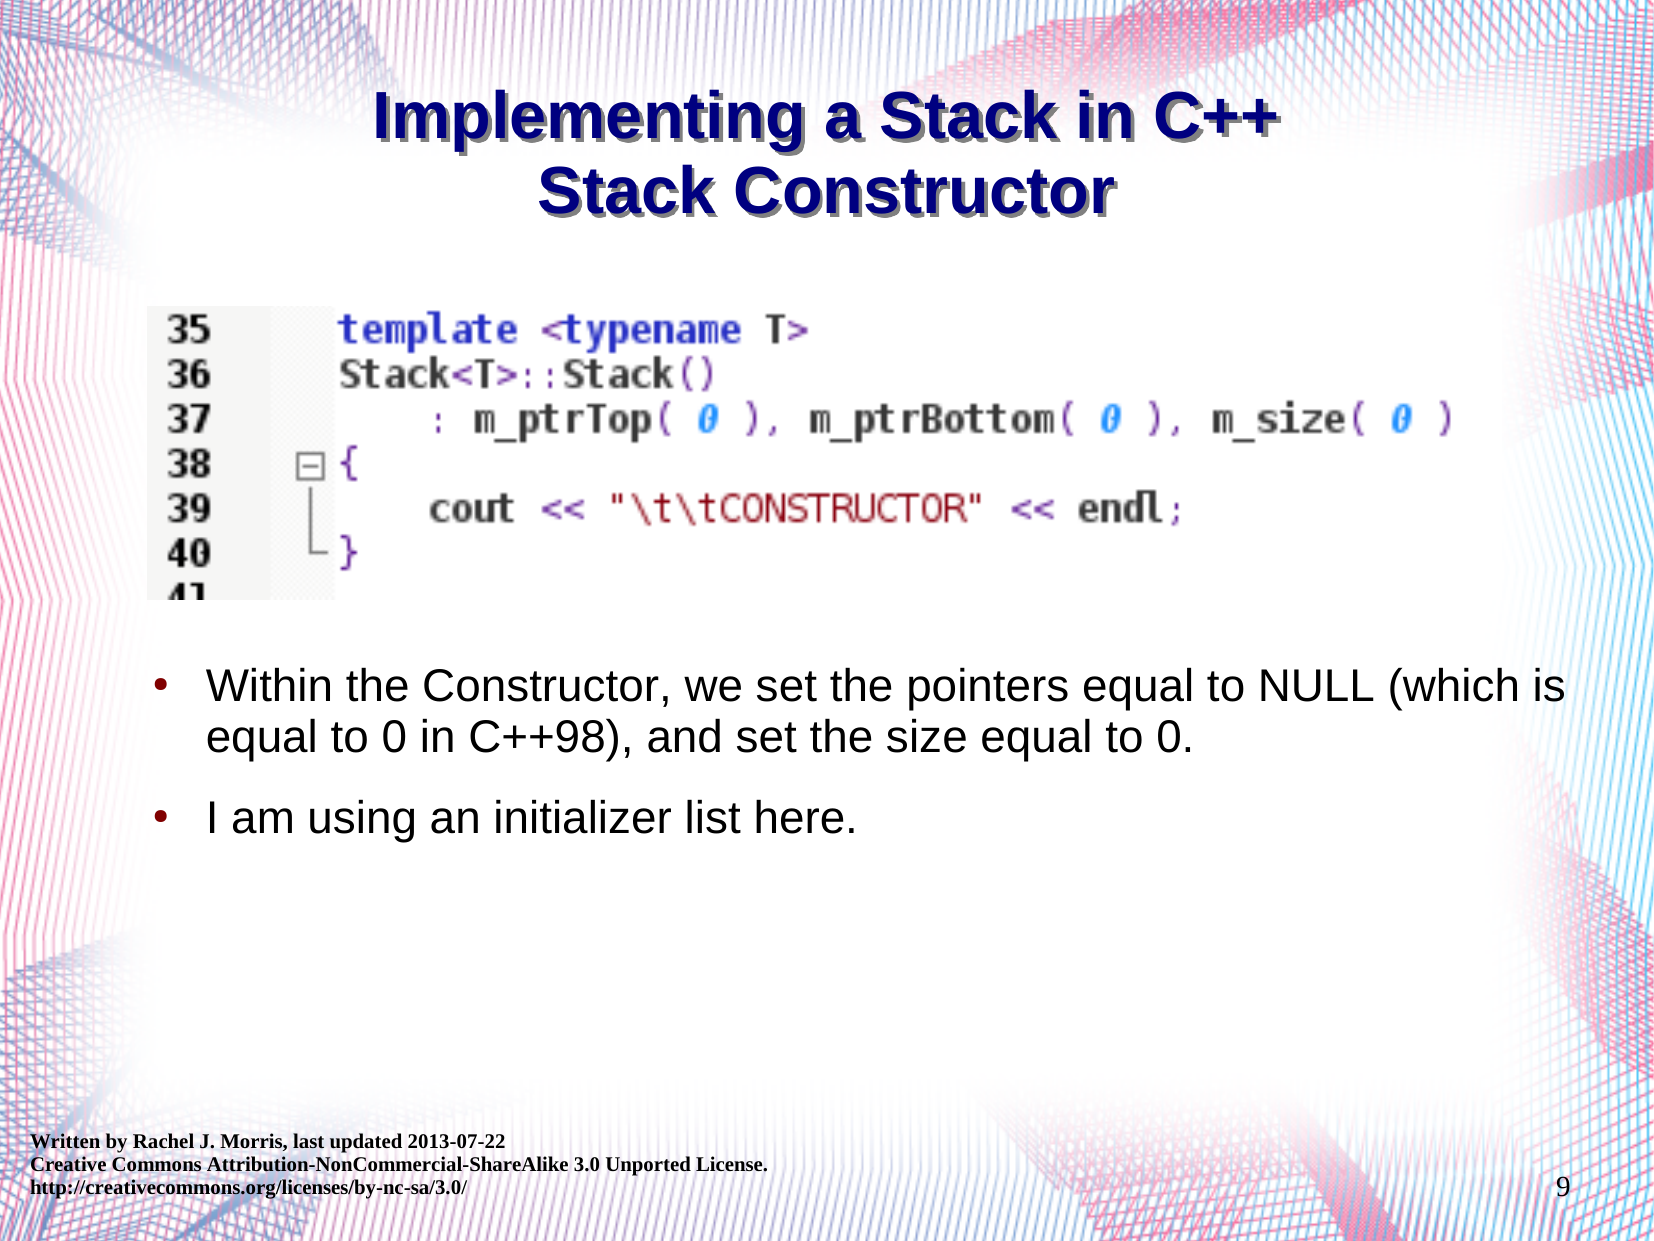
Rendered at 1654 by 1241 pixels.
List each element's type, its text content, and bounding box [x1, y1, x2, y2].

picture [0, 0, 1654, 1241]
title Implementing a Stack in C++ Stack Constructor [82, 49, 1571, 257]
list Within the Constructor, we set the pointers equal to NULL (which is equal to 0 in C++98), and set the size equal to 0. I am using an initializer list here. [135, 660, 1571, 1010]
